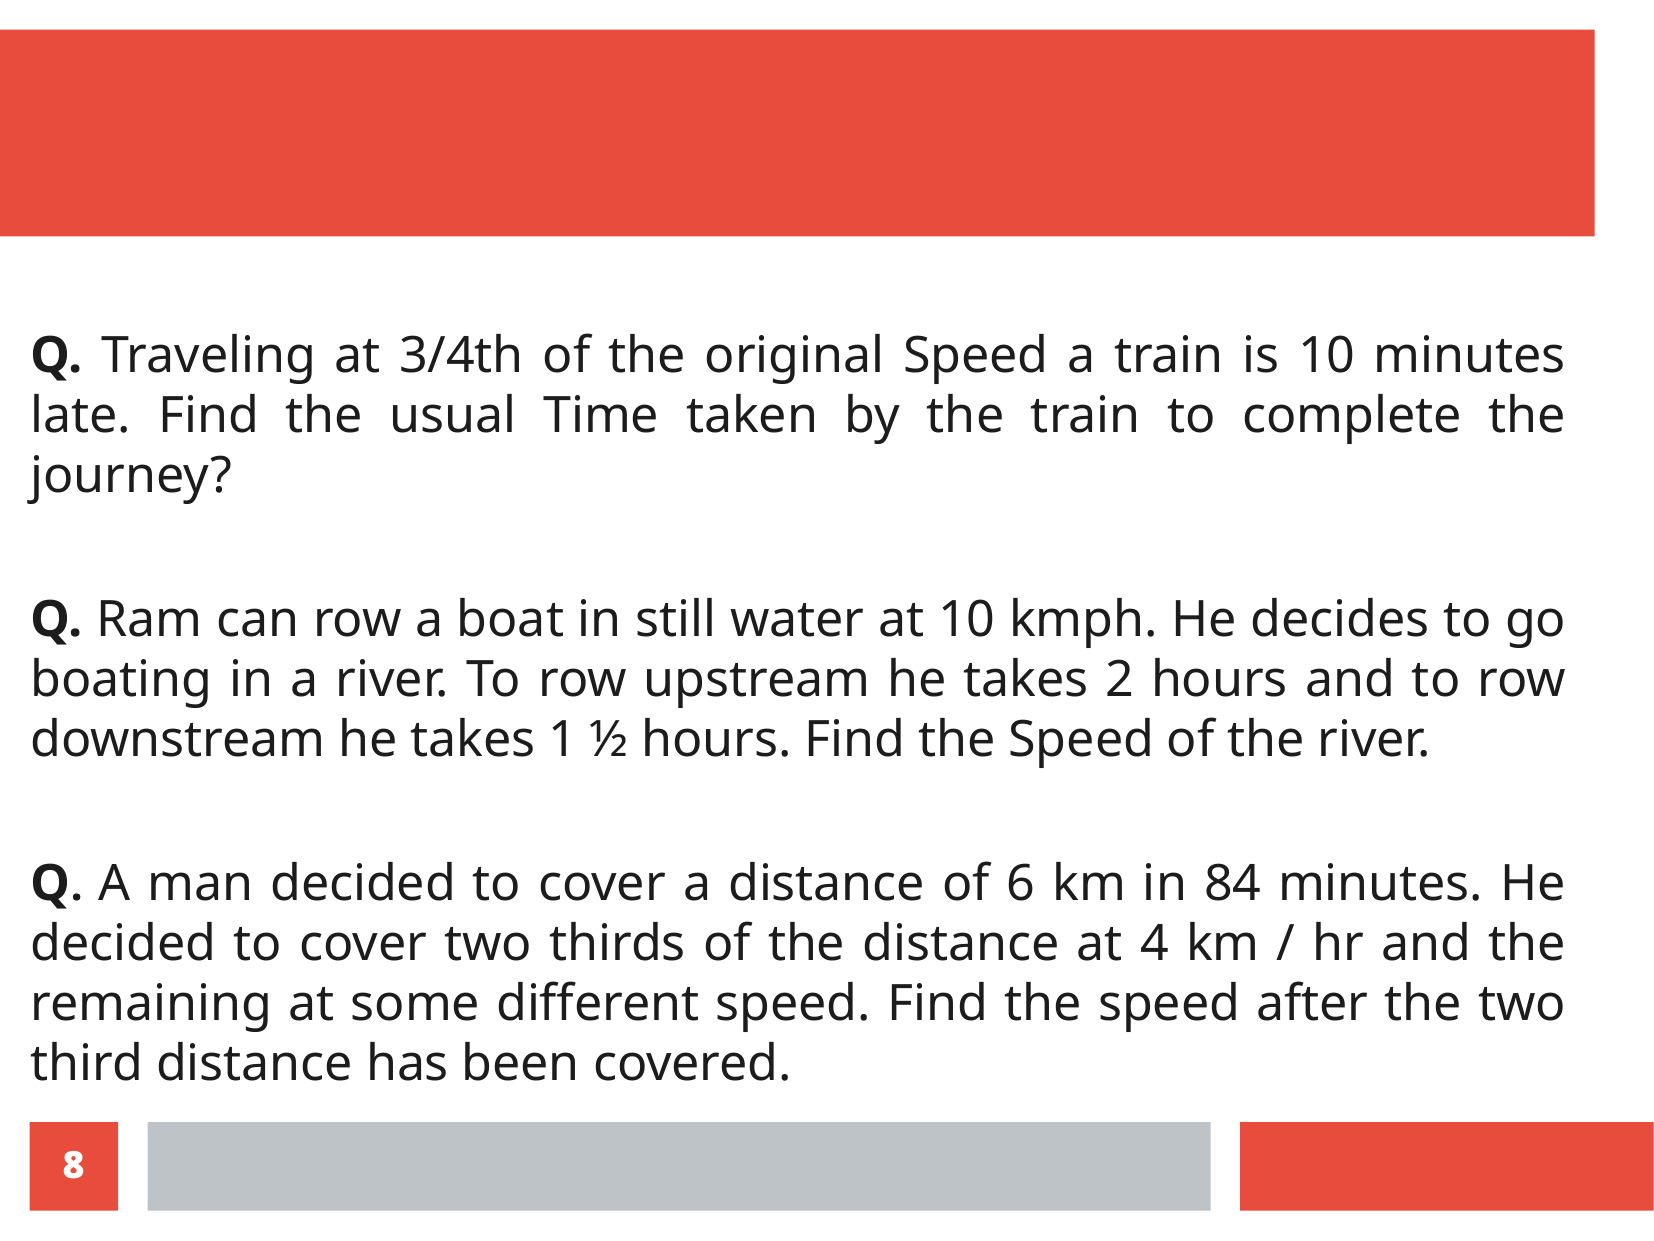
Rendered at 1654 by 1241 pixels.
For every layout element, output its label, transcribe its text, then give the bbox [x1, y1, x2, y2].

text_box [29, 1122, 119, 1211]
list Q. Traveling at 3/4th of the original Speed a train is 10 minutes late. Find the usual Time taken by the train to complete the journey? Q. Ram can row a boat in still water at 10 kmph. He decides to go boating in a river. To row upstream he takes 2 hours and to row downstream he takes 1 ½ hours. Find the Speed of the river. Q. A man decided to cover a distance of 6 km in 84 minutes. He decided to cover two thirds of the distance at 4 km / hr and the remaining at some different speed. Find the speed after the two third distance has been covered. [30, 322, 1602, 1091]
